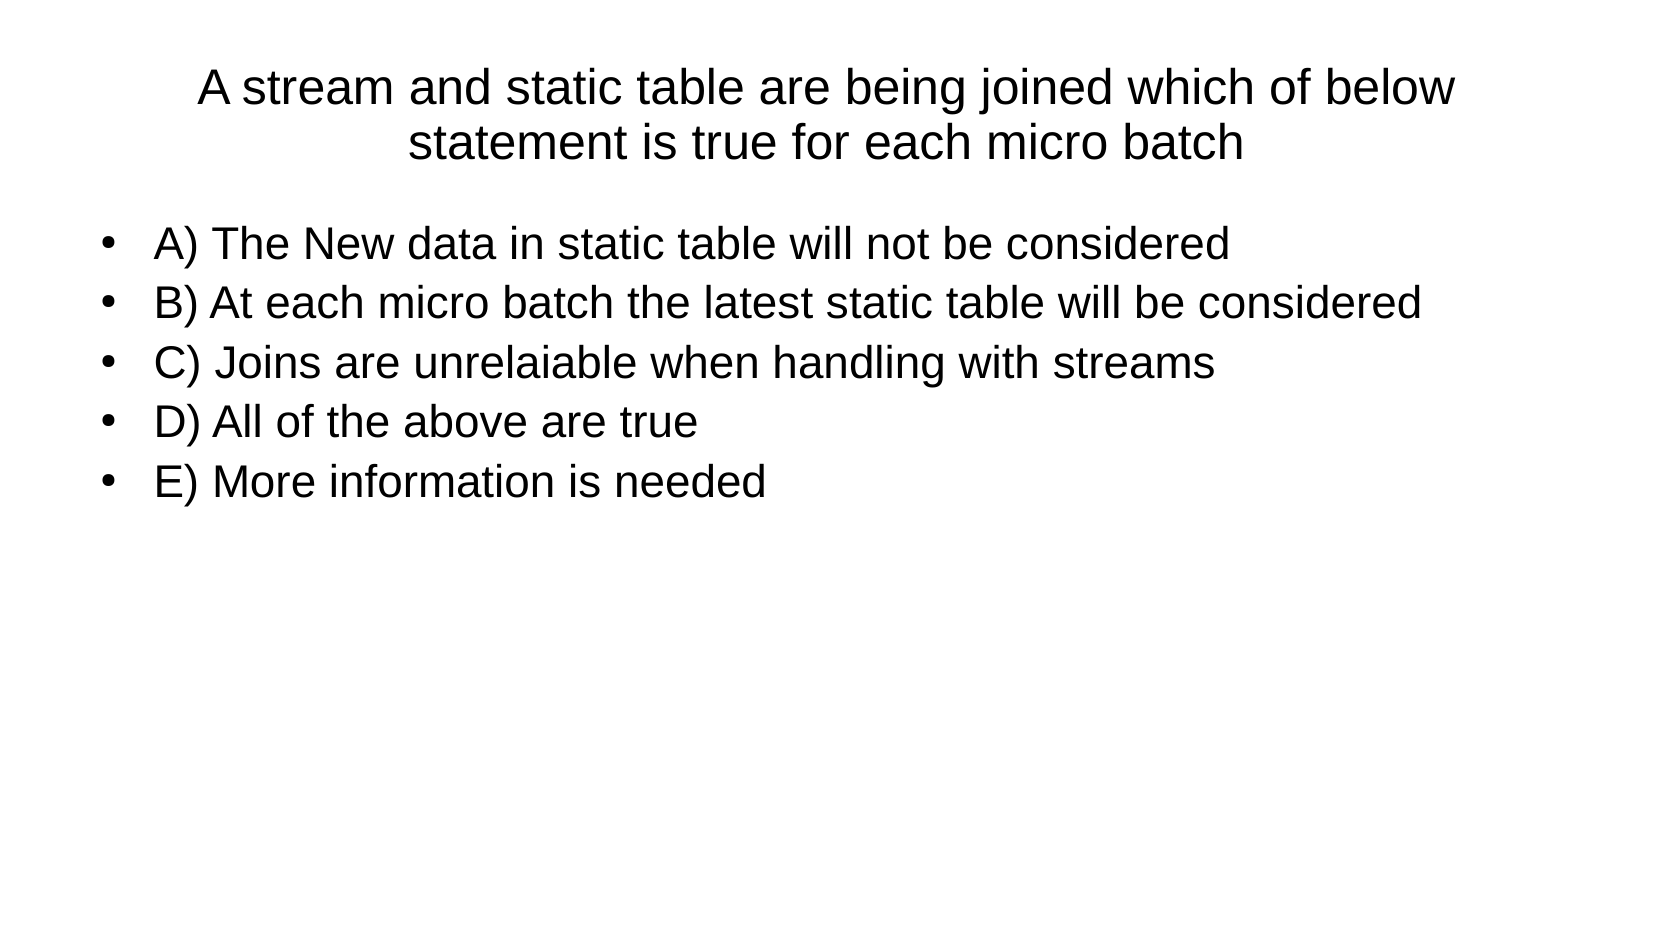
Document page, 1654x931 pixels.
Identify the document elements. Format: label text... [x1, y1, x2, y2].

list A) The New data in static table will not be considered B) At each micro batch the latest static table will be considered C) Joins are unrelaiable when handling with streams D) All of the above are true E) More information is needed [82, 217, 1571, 863]
title A stream and static table are being joined which of below statement is true for each micro batch [82, 37, 1571, 193]
